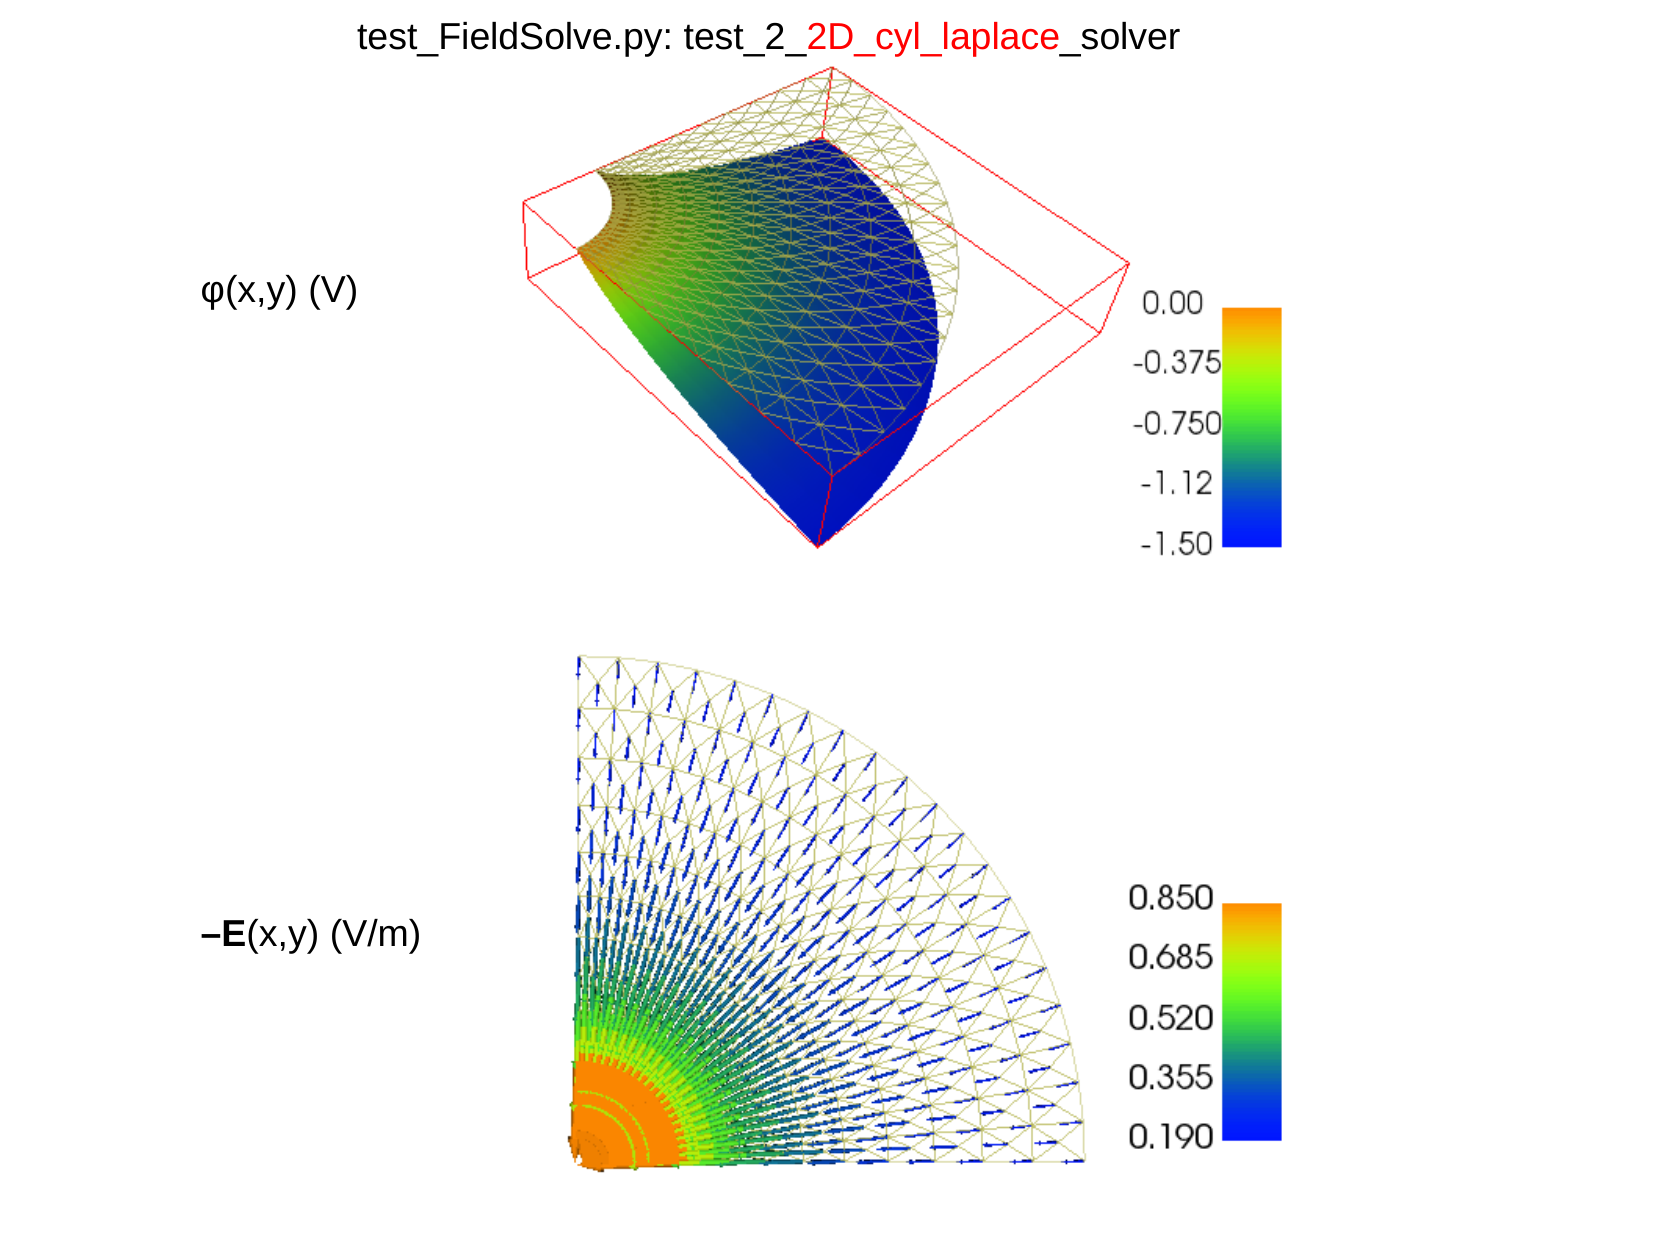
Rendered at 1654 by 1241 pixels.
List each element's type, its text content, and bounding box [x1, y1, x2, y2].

text_box –E(x,y) (V/m) [185, 905, 451, 1004]
picture [357, 149, 1296, 1227]
text_box φ(x,y) (V) [185, 261, 376, 361]
text_box test_FieldSolve.py: test_2_2D_cyl_laplace_solver [342, 7, 1303, 149]
